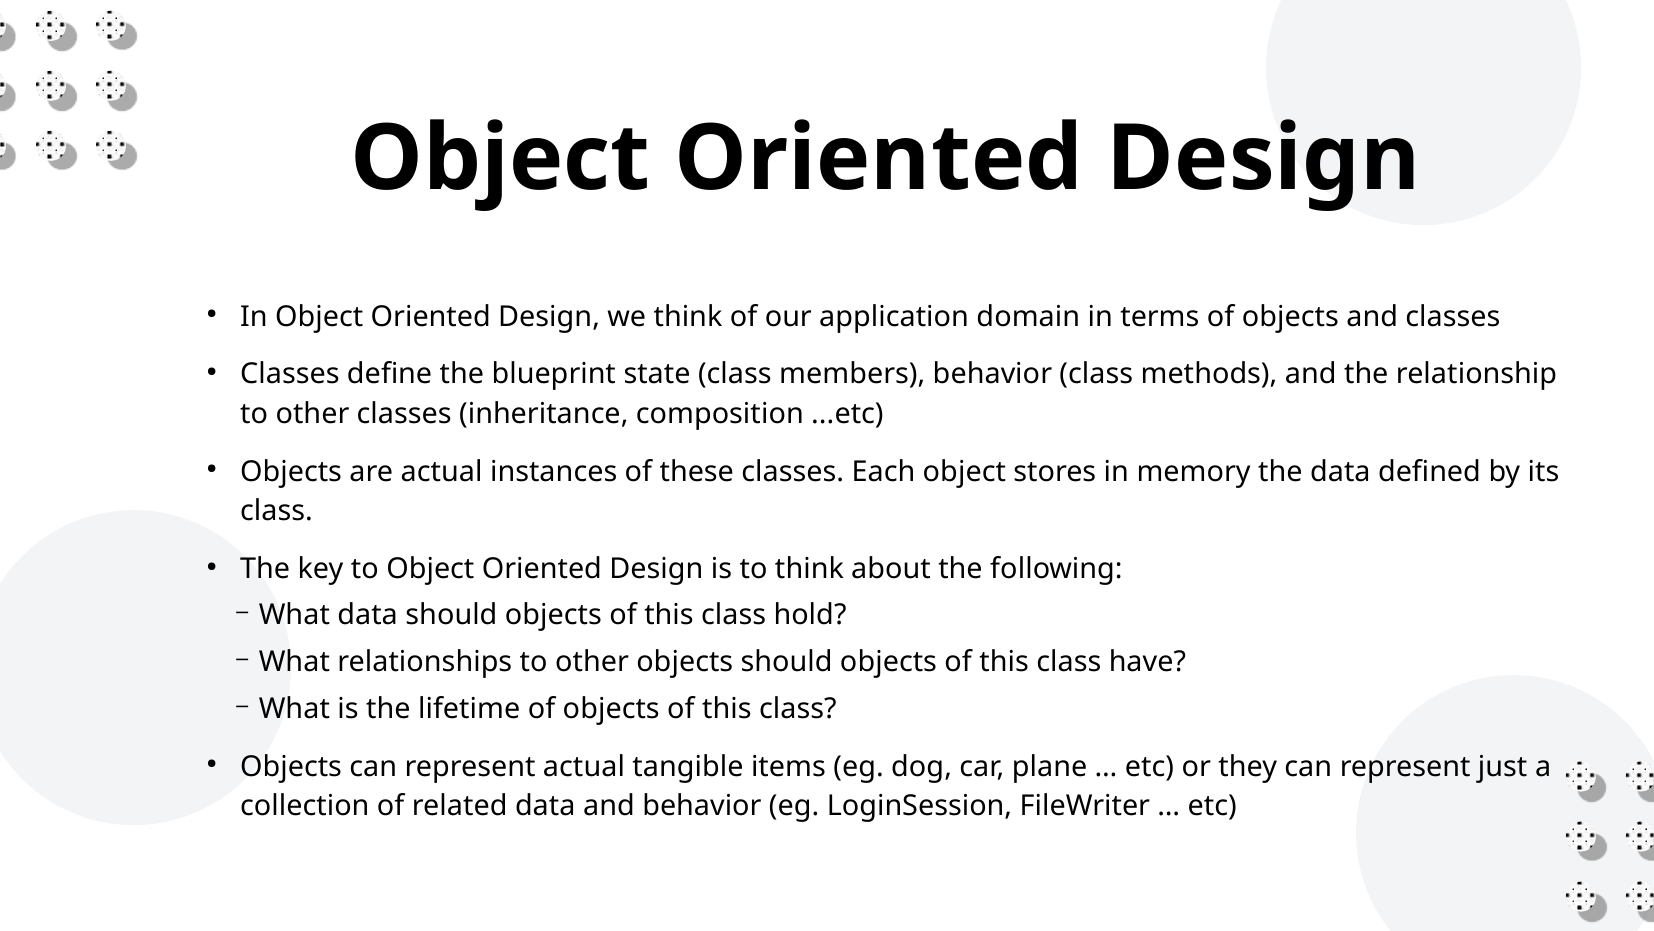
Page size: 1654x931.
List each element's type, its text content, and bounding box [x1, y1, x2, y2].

picture [1565, 881, 1596, 912]
picture [1625, 821, 1654, 852]
picture [35, 130, 67, 161]
picture [0, 13, 6, 38]
picture [0, 133, 7, 158]
picture [1565, 821, 1596, 852]
picture [1625, 881, 1654, 912]
picture [0, 73, 6, 98]
picture [95, 10, 126, 41]
list In Object Oriented Design, we think of our application domain in terms of objects and classes Classes define the blueprint state (class members), behavior (class methods), and the relationship to other classes (inheritance, composition ...etc) Objects are actual instances of these classes. Each object stores in memory the data defined by its class. The key to Object Oriented Design is to think about the following: What data should objects of this class hold? What relationships to other objects should objects of this class have? What is the lifetime of objects of this class? Objects can represent actual tangible items (eg. dog, car, plane … etc) or they can represent just a collection of related data and behavior (eg. LoginSession, FileWriter … etc) [206, 295, 1565, 835]
picture [35, 70, 66, 101]
picture [95, 70, 126, 101]
picture [35, 10, 66, 41]
picture [1565, 761, 1596, 792]
picture [1625, 761, 1654, 792]
picture [95, 130, 127, 161]
title Object Oriented Design [206, 76, 1565, 233]
